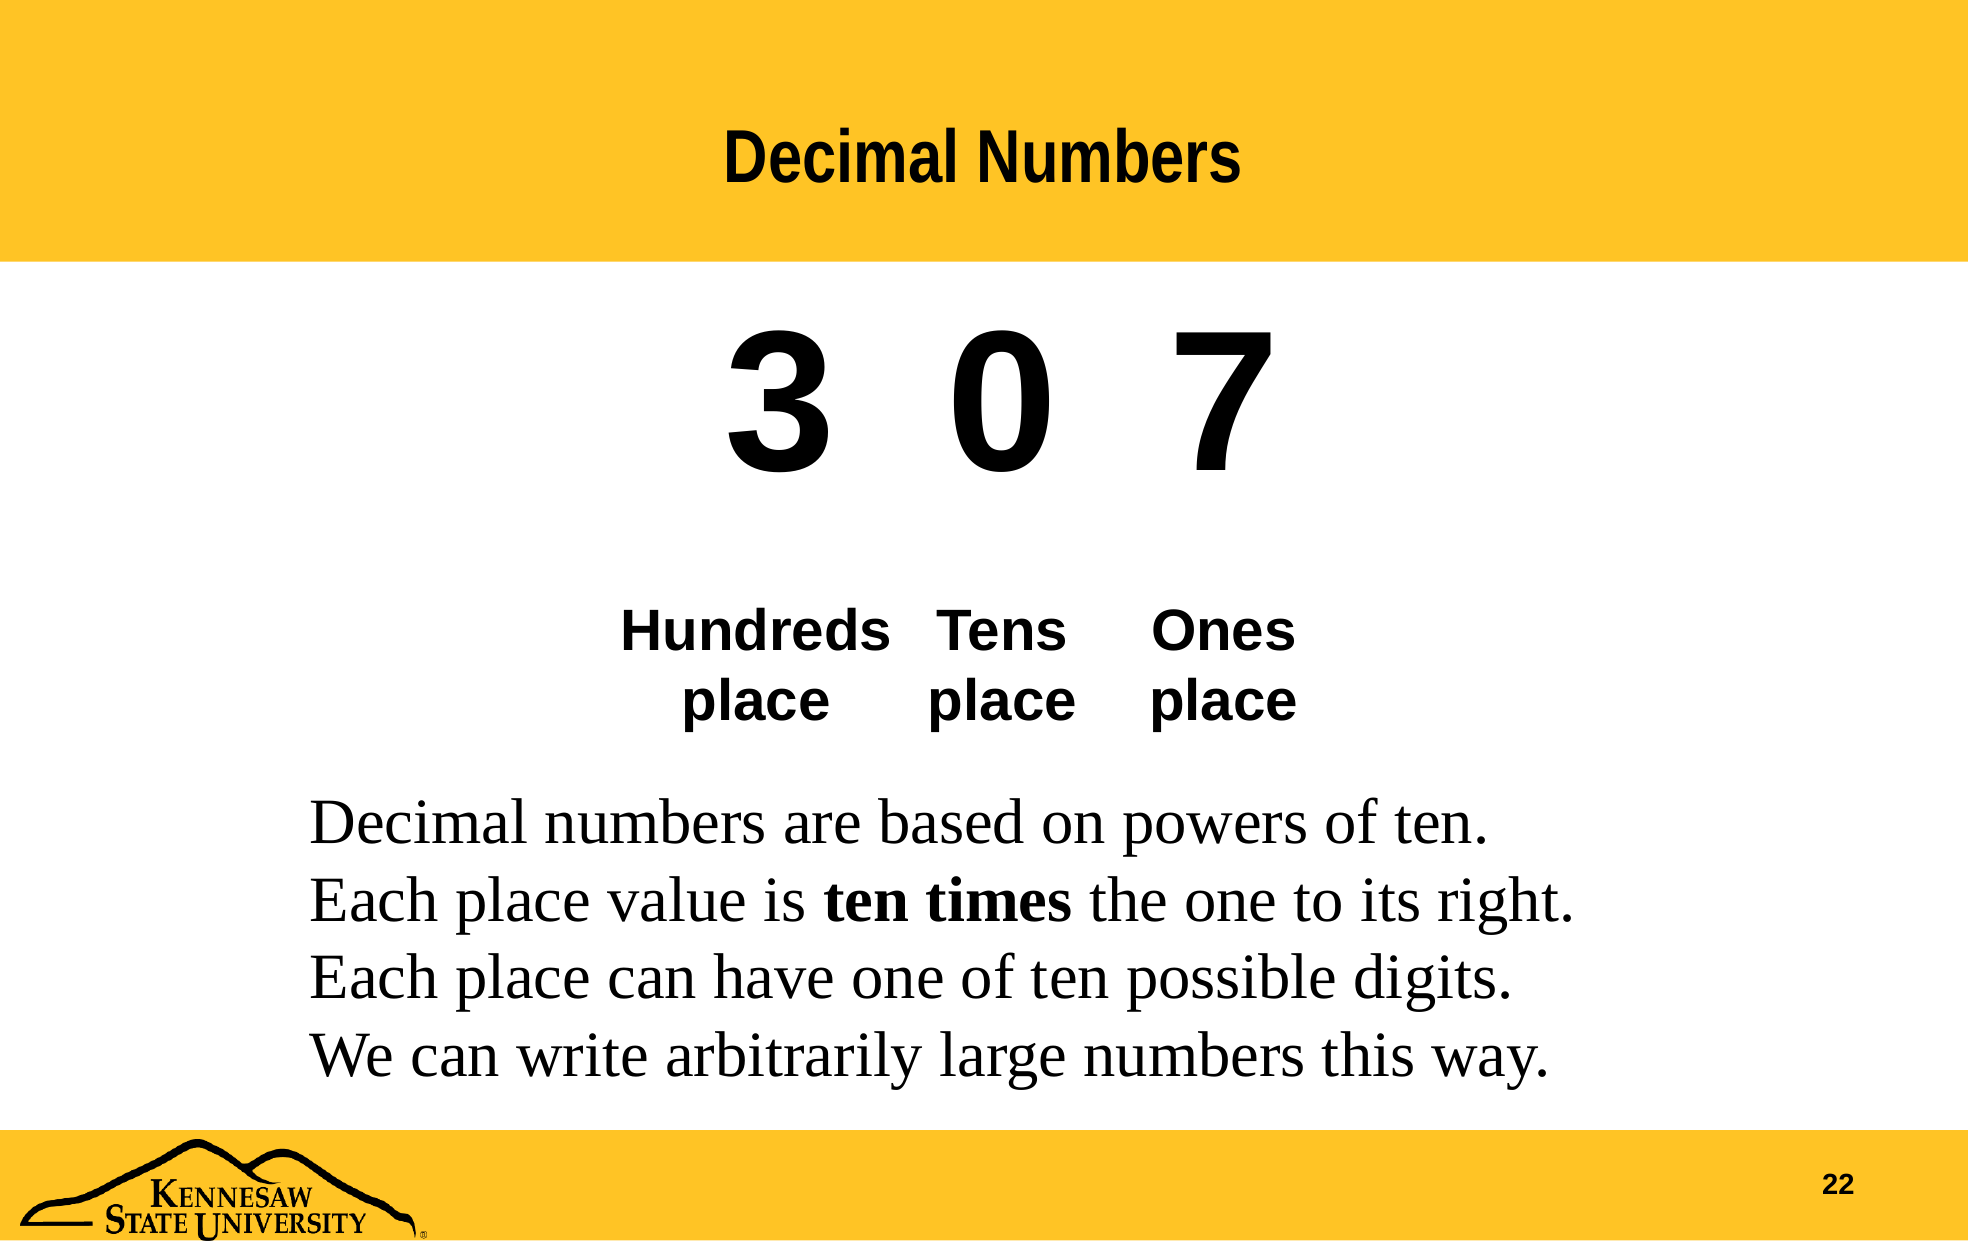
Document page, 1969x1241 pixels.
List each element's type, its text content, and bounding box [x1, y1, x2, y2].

text_box Hundreds place [602, 584, 911, 740]
text_box Tens place [911, 584, 1107, 740]
picture [20, 1139, 427, 1241]
slide_number <number> [1410, 1149, 1870, 1216]
title Decimal Numbers [98, 49, 1870, 257]
text_box Decimal numbers are based on powers of ten. Each place value is ten times the one to its right. Each place can have one of ten possible digits. We can write arbitrarily large numbers this way. [295, 771, 1772, 1097]
text_box 3 0 7 [627, 262, 1378, 518]
text_box Ones place [1119, 584, 1329, 740]
